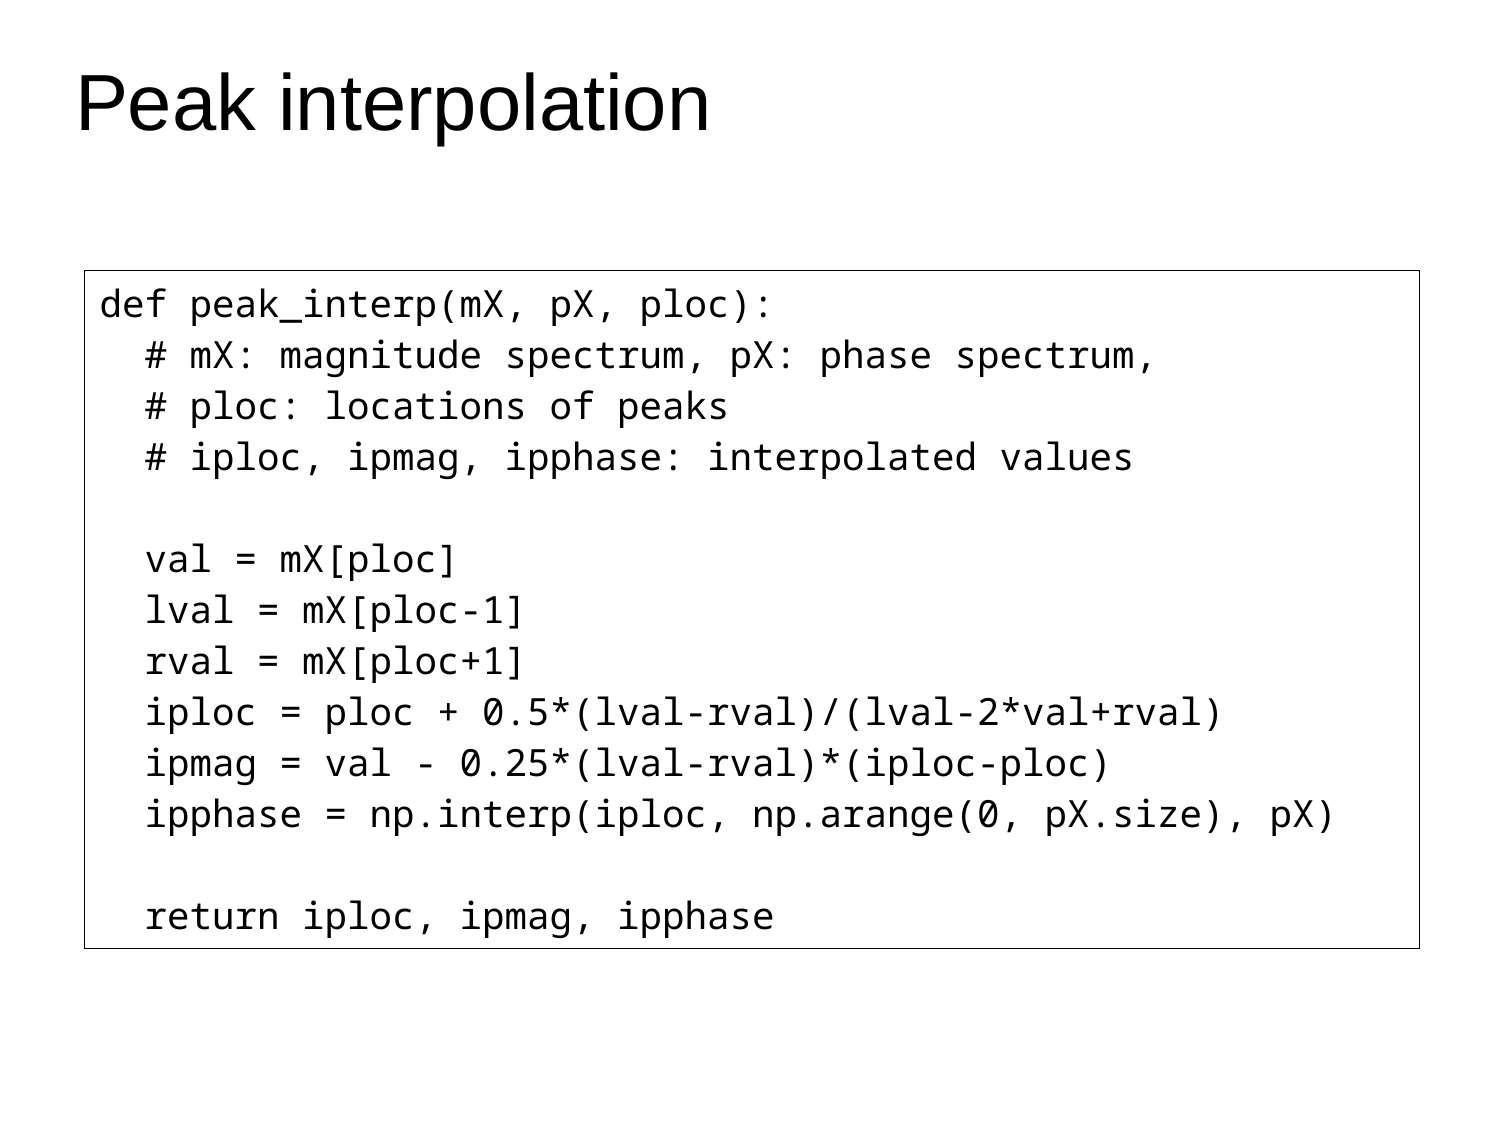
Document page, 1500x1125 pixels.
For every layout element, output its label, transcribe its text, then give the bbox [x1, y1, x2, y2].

text_box def peak_interp(mX, pX, ploc): # mX: magnitude spectrum, pX: phase spectrum, # ploc: locations of peaks # iploc, ipmag, ipphase: interpolated values val = mX[ploc] lval = mX[ploc-1] rval = mX[ploc+1] iploc = ploc + 0.5*(lval-rval)/(lval-2*val+rval) ipmag = val - 0.25*(lval-rval)*(iploc-ploc) ipphase = np.interp(iploc, np.arange(0, pX.size), pX) return iploc, ipmag, ipphase [84, 270, 1420, 773]
title Peak interpolation [75, 9, 1425, 198]
